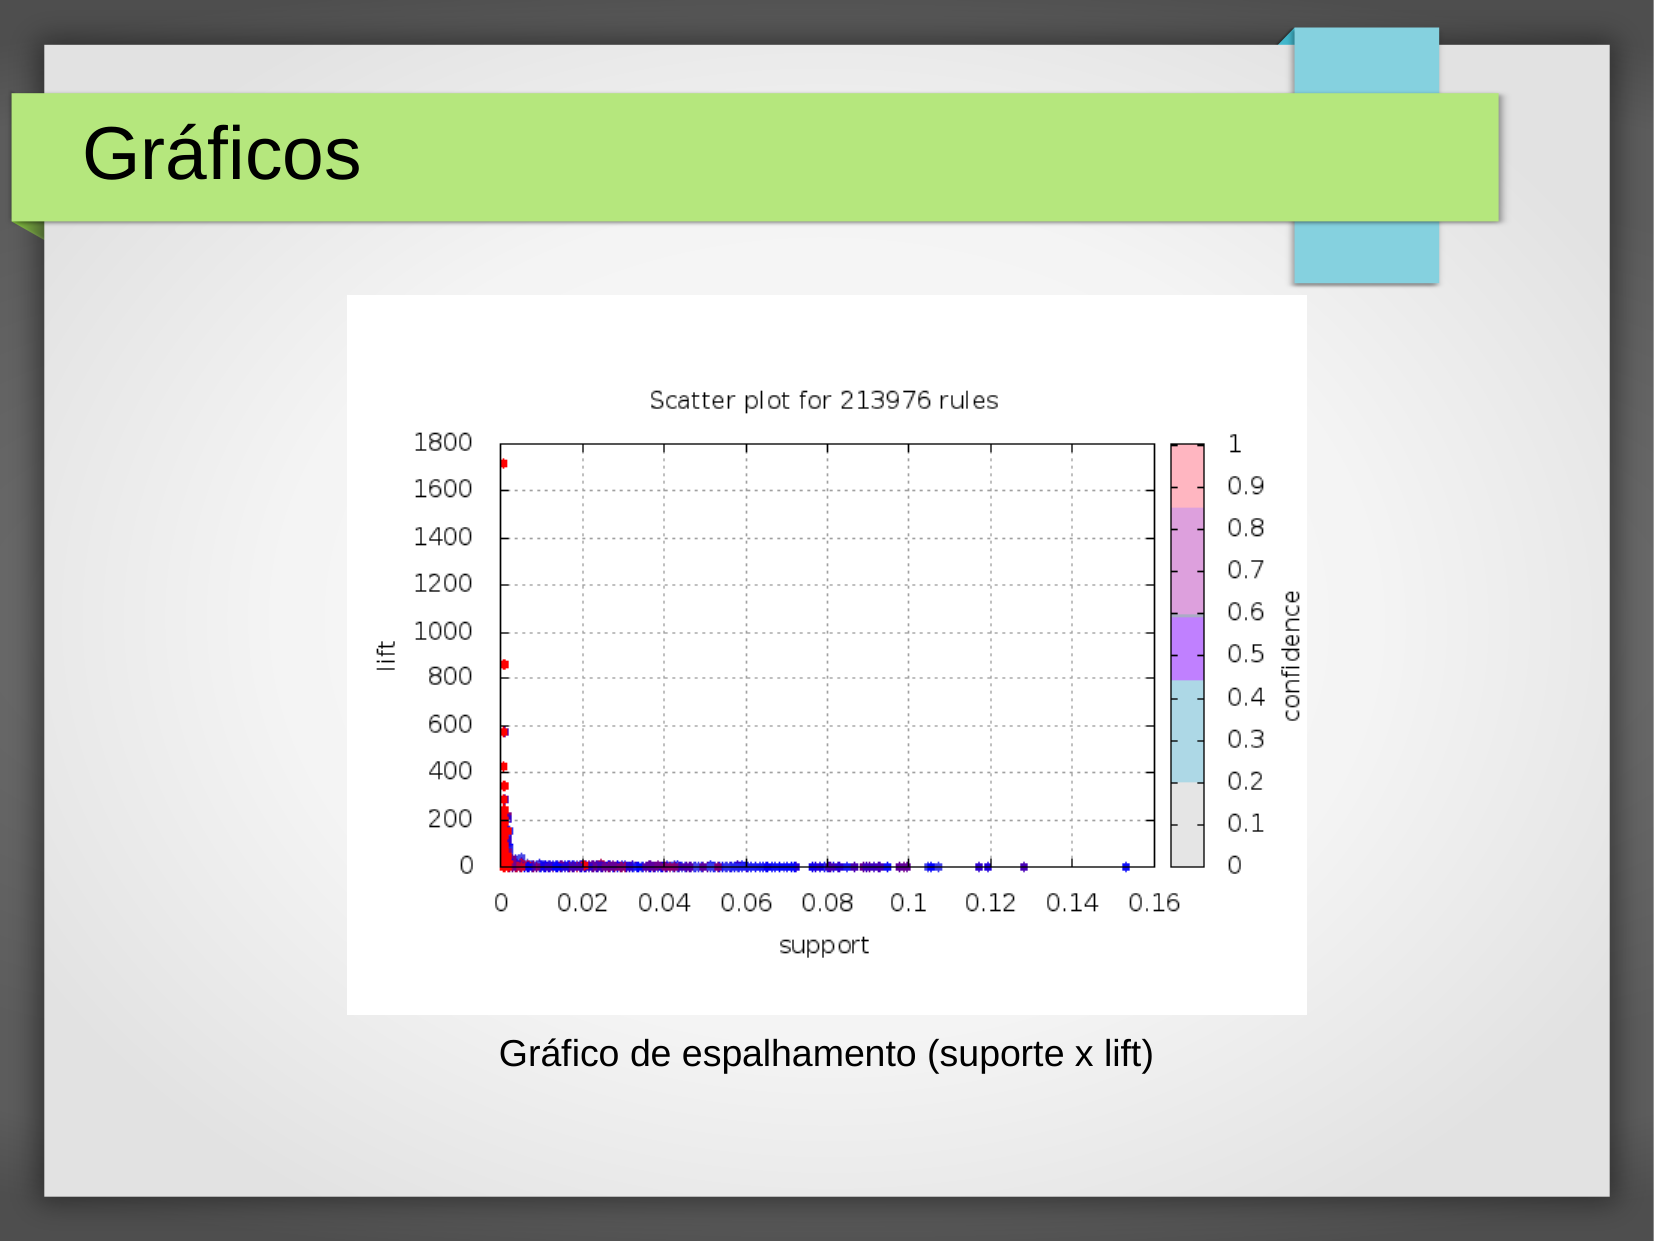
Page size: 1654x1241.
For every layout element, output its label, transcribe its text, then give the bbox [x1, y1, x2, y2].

picture [0, 0, 1654, 1241]
title Gráficos [82, 94, 1264, 213]
